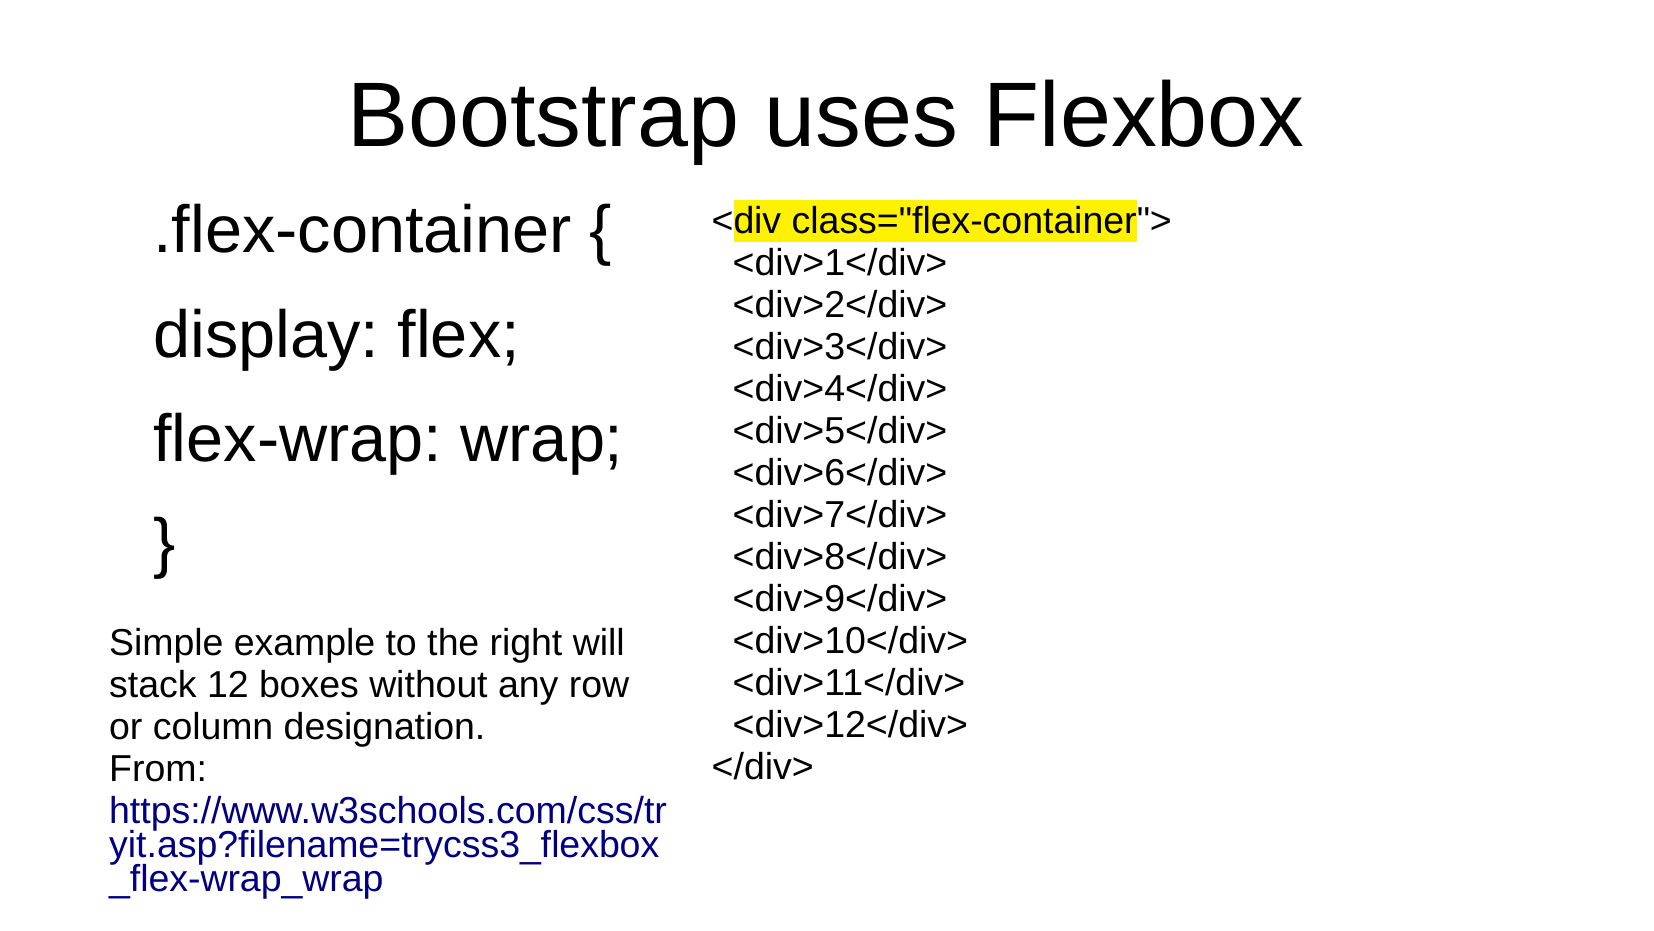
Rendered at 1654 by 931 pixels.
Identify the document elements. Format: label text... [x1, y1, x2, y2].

list .flex-container { display: flex; flex-wrap: wrap; } [82, 192, 1571, 886]
title Bootstrap uses Flexbox [82, 37, 1571, 192]
text_box <div class="flex-container"> <div>1</div> <div>2</div> <div>3</div> <div>4</div> <div>5</div> <div>6</div> <div>7</div> <div>8</div> <div>9</div> <div>10</div> <div>11</div> <div>12</div> </div> [696, 192, 1619, 796]
text_box Simple example to the right will stack 12 boxes without any row or column designation. From: https://www.w3schools.com/css/tryit.asp?filename=trycss3_flexbox_flex-wrap_wrap [94, 614, 686, 839]
